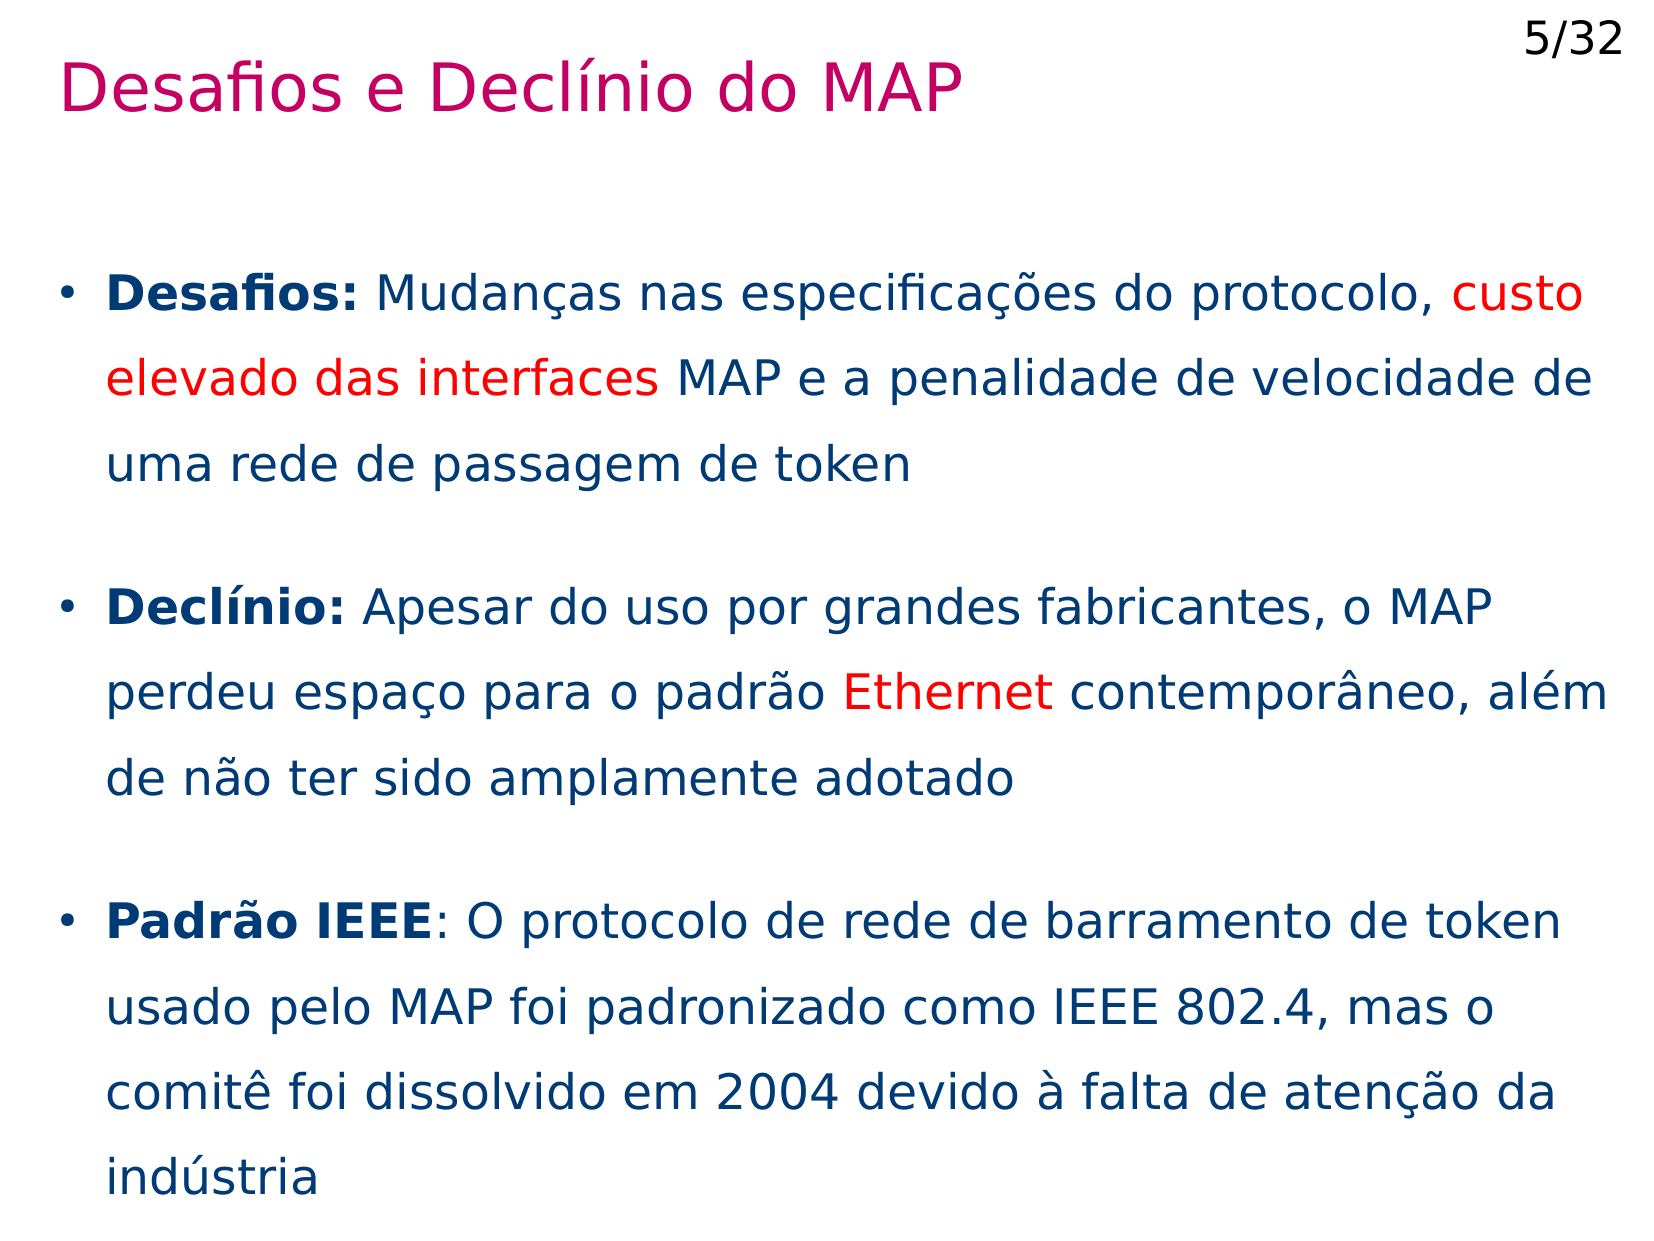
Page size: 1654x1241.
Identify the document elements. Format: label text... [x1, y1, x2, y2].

list Desafios: Mudanças nas especificações do protocolo, custo elevado das interfaces MAP e a penalidade de velocidade de uma rede de passagem de token Declínio: Apesar do uso por grandes fabricantes, o MAP perdeu espaço para o padrão Ethernet contemporâneo, além de não ter sido amplamente adotado Padrão IEEE: O protocolo de rede de barramento de token usado pelo MAP foi padronizado como IEEE 802.4, mas o comitê foi dissolvido em 2004 devido à falta de atenção da indústria [59, 236, 1625, 1211]
title Desafios e Declínio do MAP [59, 29, 1625, 148]
